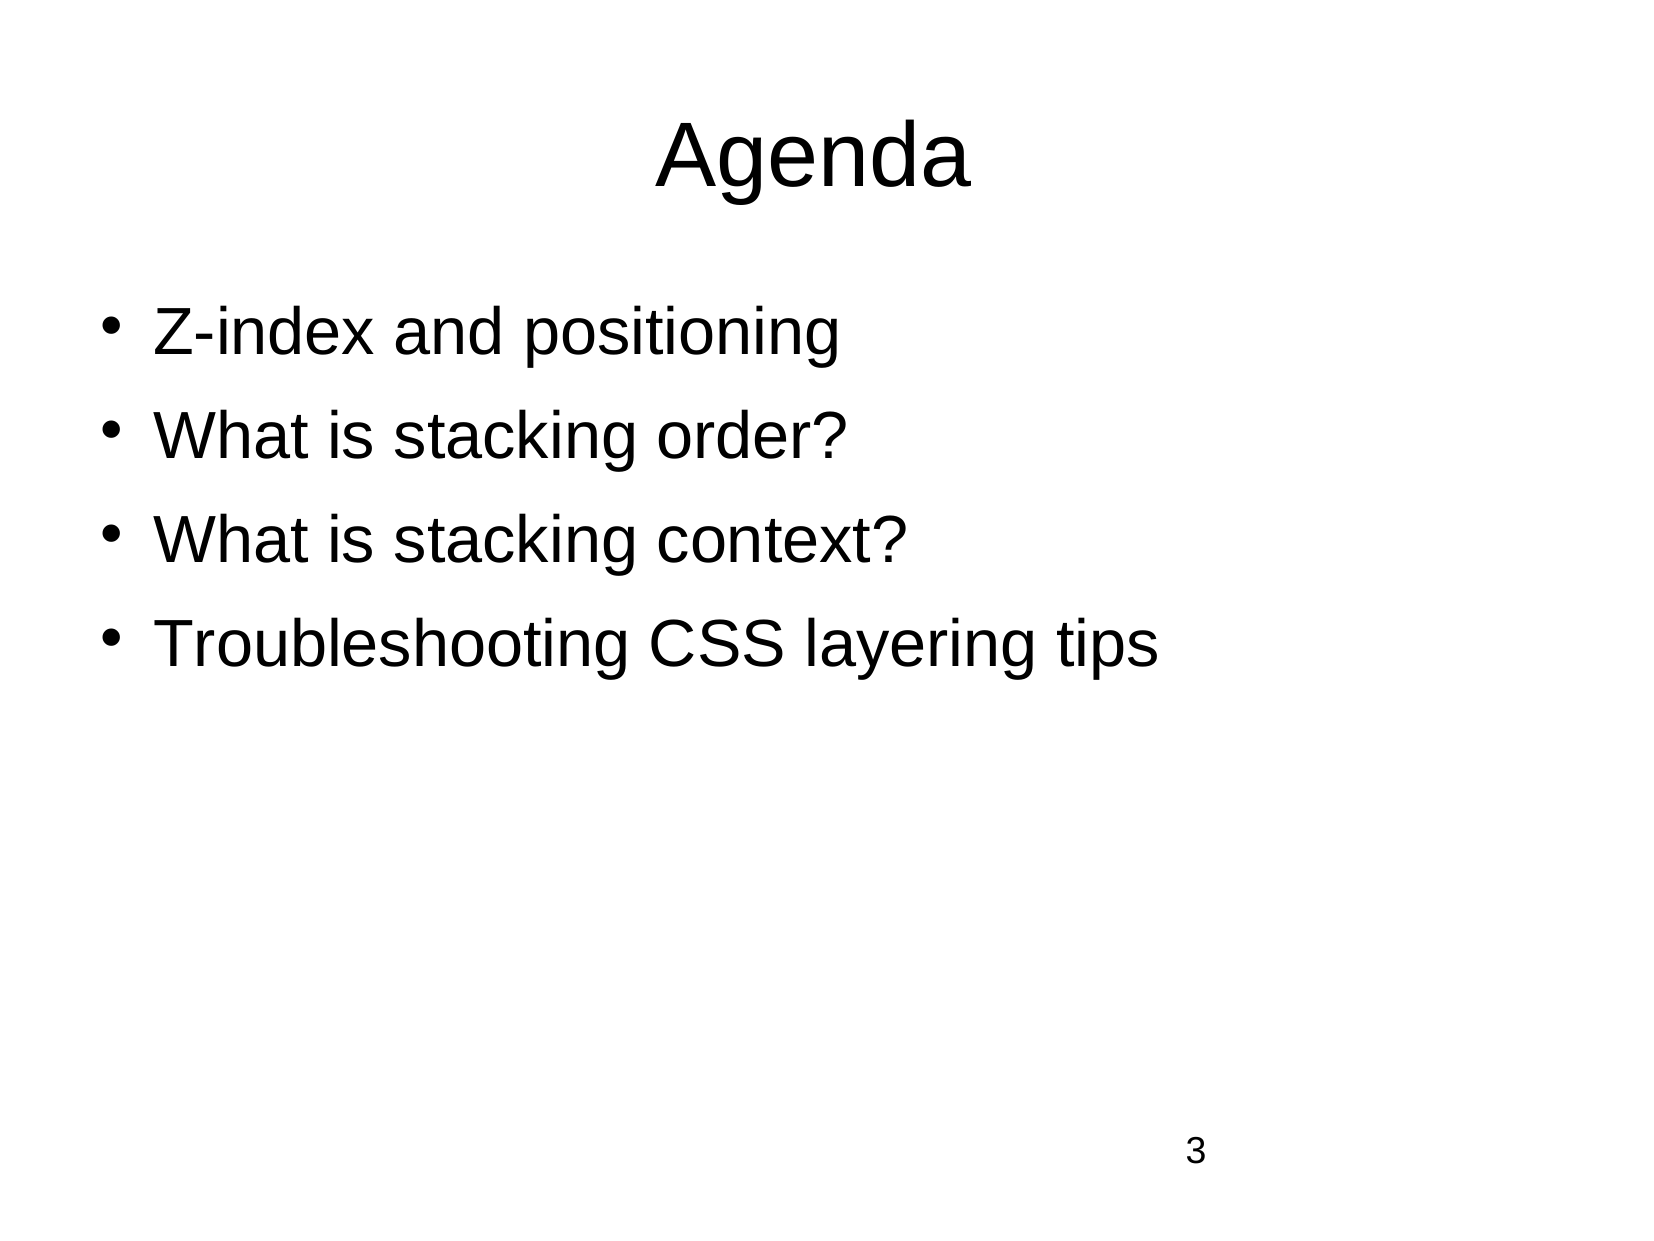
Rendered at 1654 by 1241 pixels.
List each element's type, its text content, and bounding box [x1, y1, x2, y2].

list Z-index and positioning What is stacking order? What is stacking context? Troubleshooting CSS layering tips [82, 290, 1538, 1010]
title Agenda [82, 49, 1571, 257]
